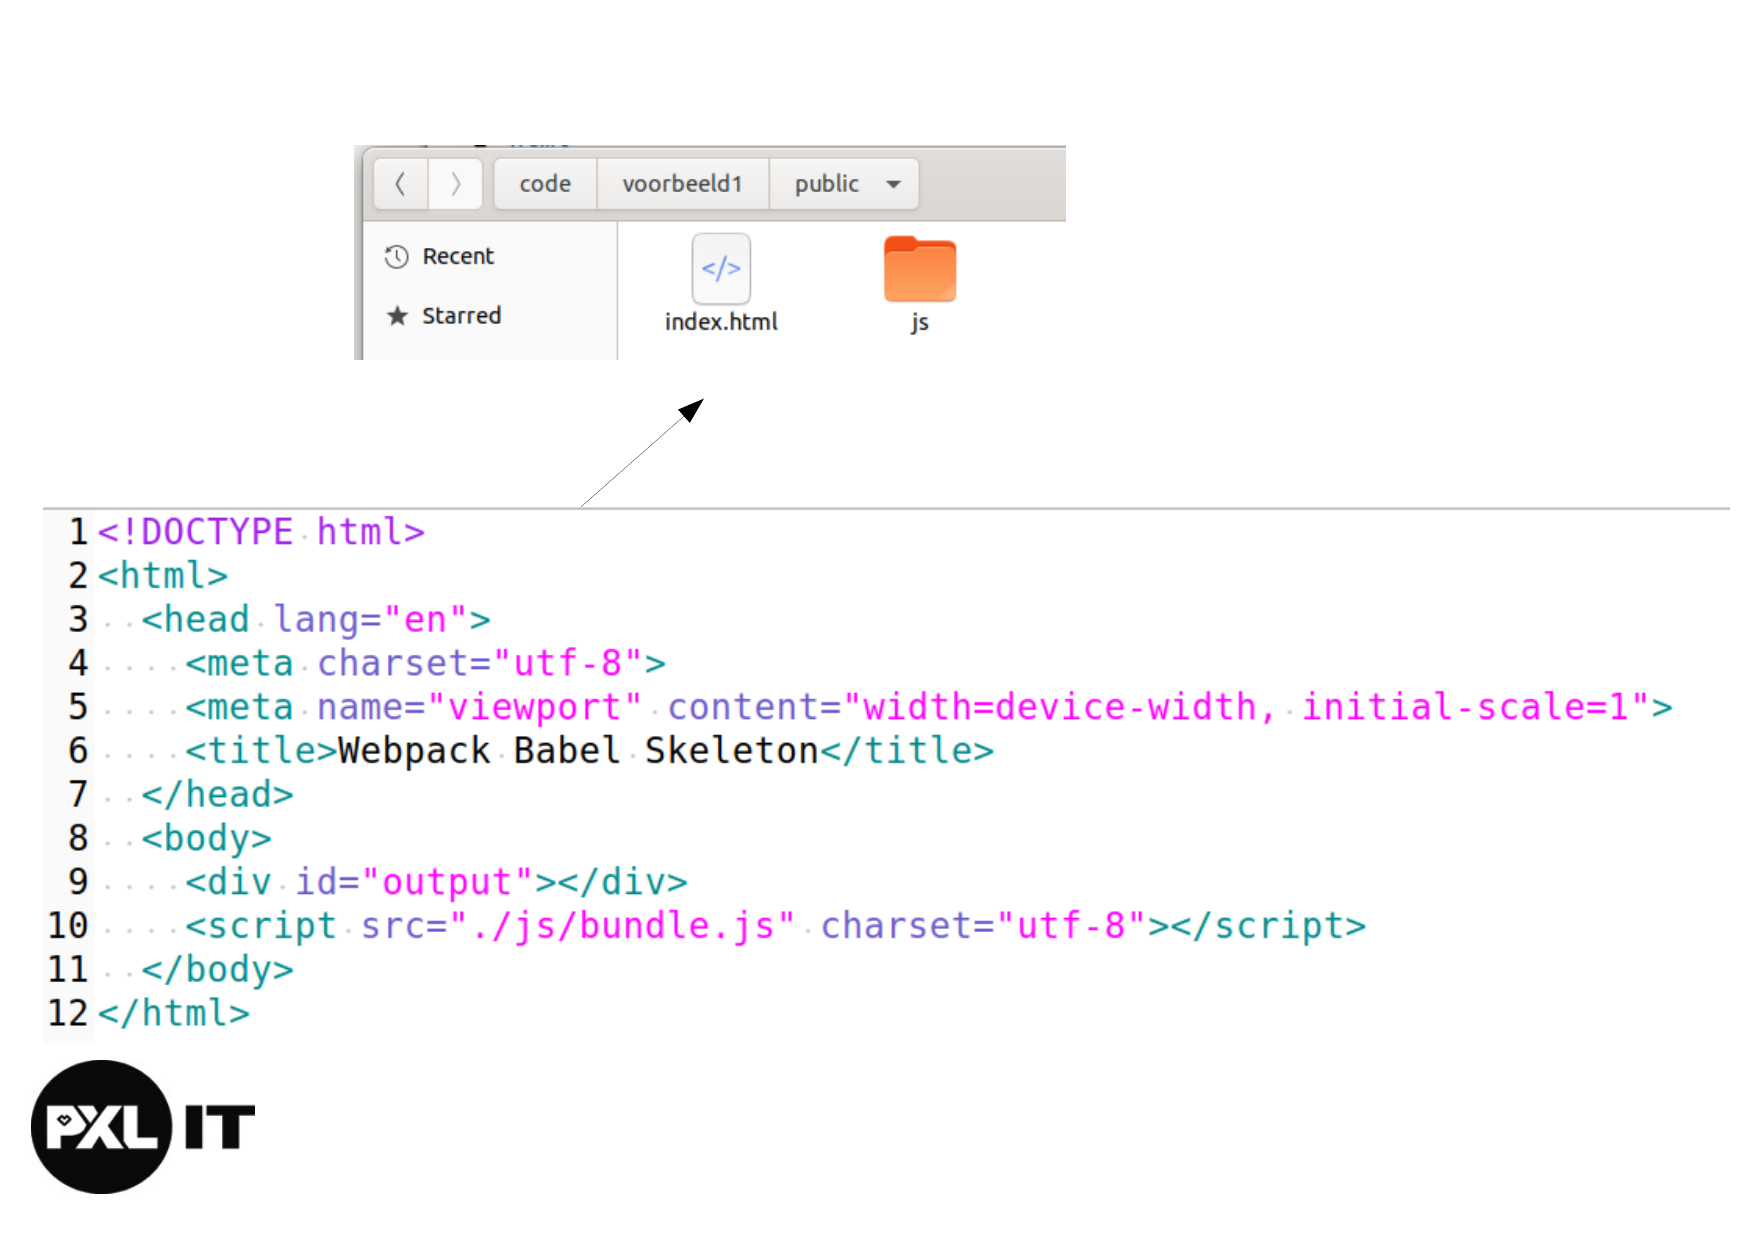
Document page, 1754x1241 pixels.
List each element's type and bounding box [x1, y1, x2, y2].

picture [31, 1060, 255, 1194]
picture [354, 145, 1066, 360]
picture [43, 507, 1730, 1043]
